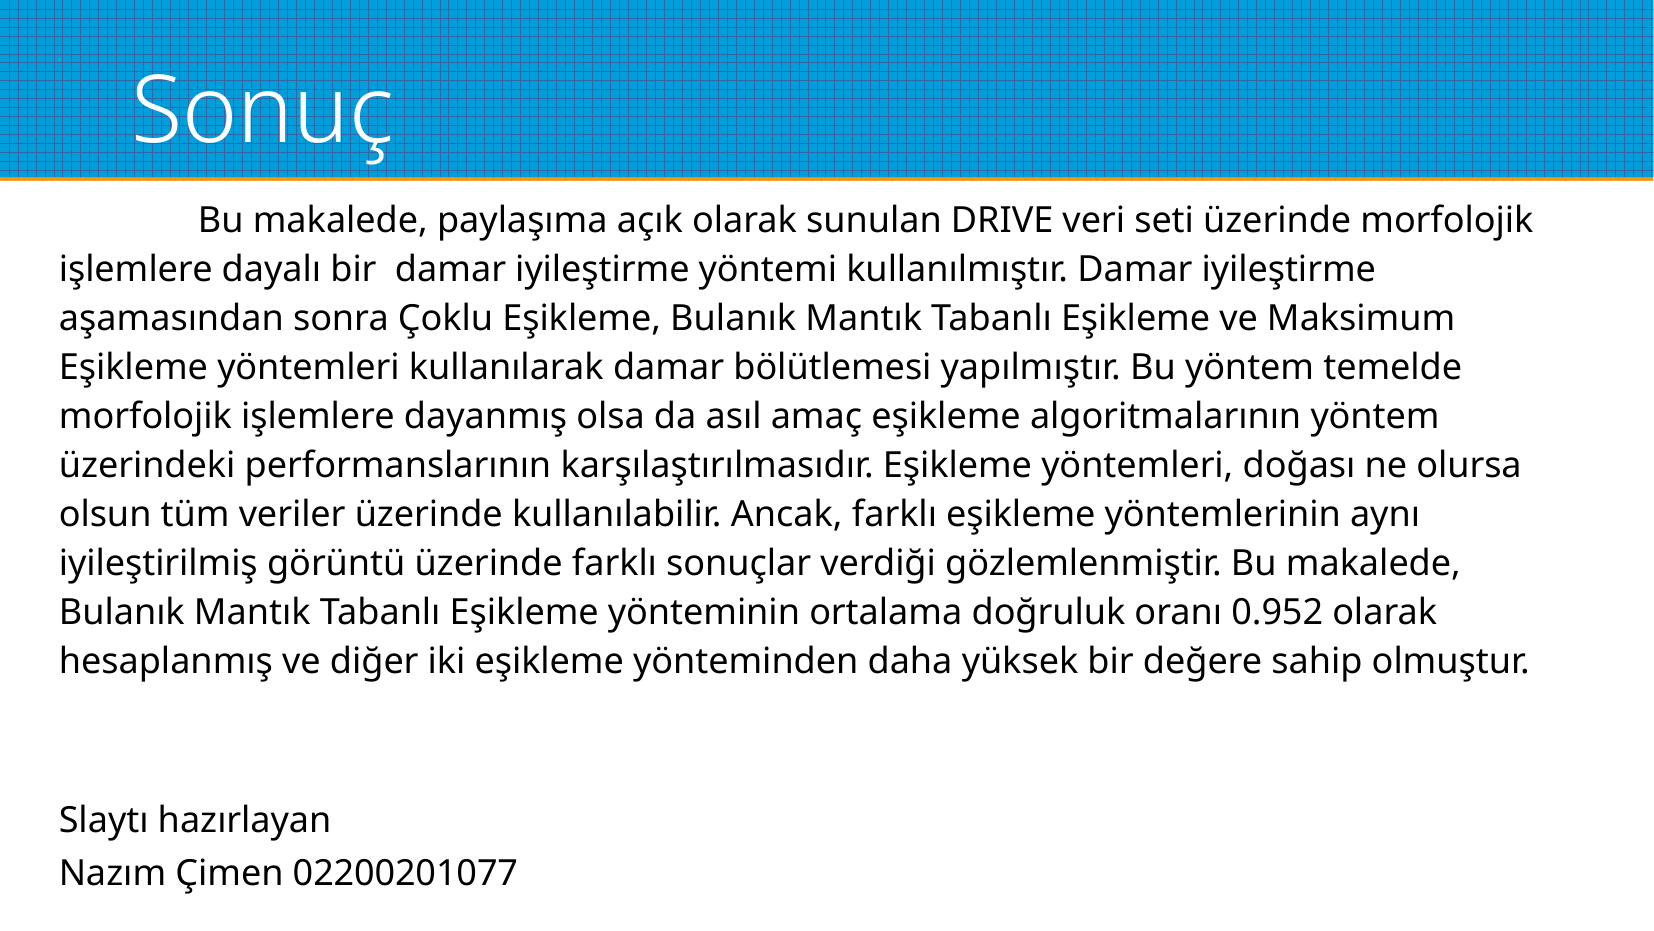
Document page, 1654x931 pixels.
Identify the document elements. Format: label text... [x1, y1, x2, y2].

list Bu makalede, paylaşıma açık olarak sunulan DRIVE veri seti üzerinde morfolojik işlemlere dayalı bir damar iyileştirme yöntemi kullanılmıştır. Damar iyileştirme aşamasından sonra Çoklu Eşikleme, Bulanık Mantık Tabanlı Eşikleme ve Maksimum Eşikleme yöntemleri kullanılarak damar bölütlemesi yapılmıştır. Bu yöntem temelde morfolojik işlemlere dayanmış olsa da asıl amaç eşikleme algoritmalarının yöntem üzerindeki performanslarının karşılaştırılmasıdır. Eşikleme yöntemleri, doğası ne olursa olsun tüm veriler üzerinde kullanılabilir. Ancak, farklı eşikleme yöntemlerinin aynı iyileştirilmiş görüntü üzerinde farklı sonuçlar verdiği gözlemlenmiştir. Bu makalede, Bulanık Mantık Tabanlı Eşikleme yönteminin ortalama doğruluk oranı 0.952 olarak hesaplanmış ve diğer iki eşikleme yönteminden daha yüksek bir değere sahip olmuştur. Slaytı hazırlayan Nazım Çimen 02200201077 [59, 193, 1540, 916]
title Sonuç [82, 14, 1571, 171]
